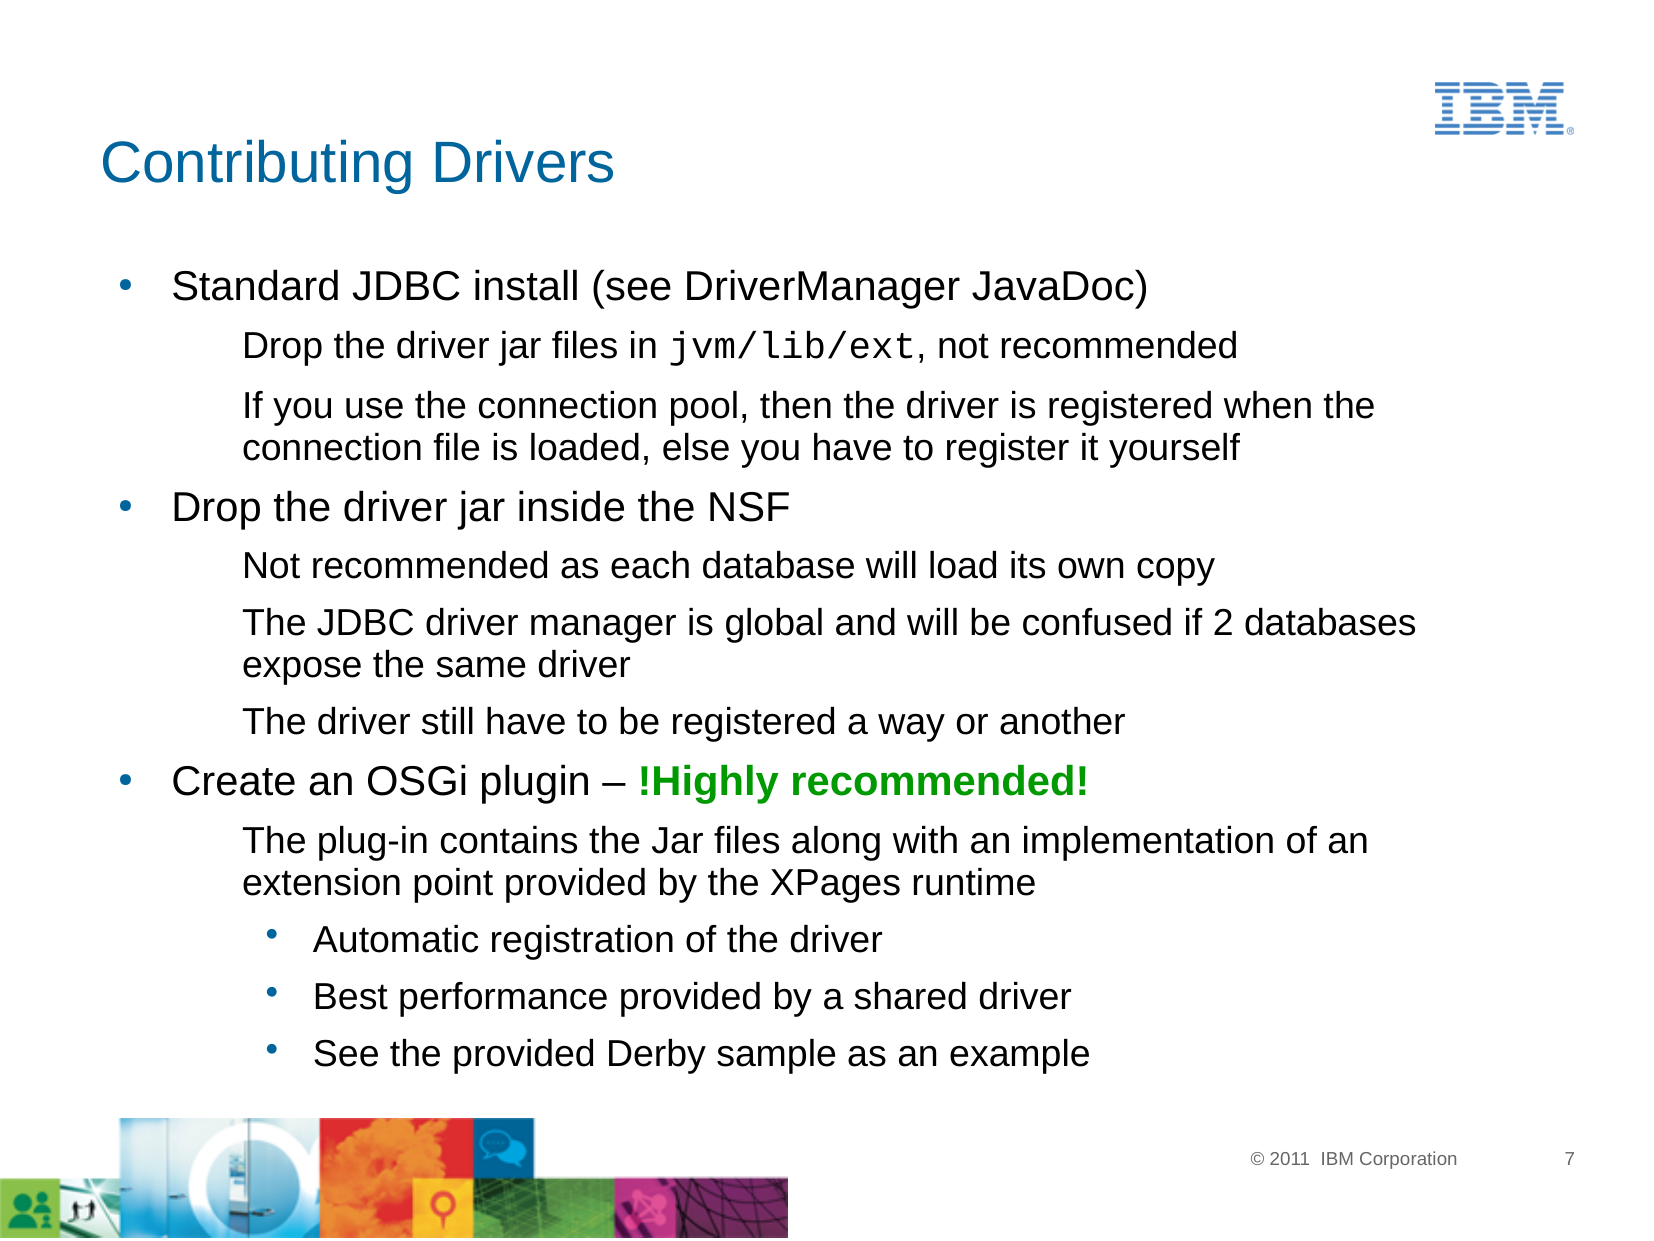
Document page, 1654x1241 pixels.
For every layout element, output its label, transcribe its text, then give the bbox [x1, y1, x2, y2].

list Standard JDBC install (see DriverManager JavaDoc) Drop the driver jar files in jvm/lib/ext, not recommended If you use the connection pool, then the driver is registered when the connection file is loaded, else you have to register it yourself Drop the driver jar inside the NSF Not recommended as each database will load its own copy The JDBC driver manager is global and will be confused if 2 databases expose the same driver The driver still have to be registered a way or another Create an OSGi plugin – !Highly recommended! The plug-in contains the Jar files along with an implementation of an extension point provided by the XPages runtime Automatic registration of the driver Best performance provided by a shared driver See the provided Derby sample as an example [100, 262, 1481, 1133]
picture [0, 0, 1654, 1241]
title Contributing Drivers [100, 94, 1313, 230]
